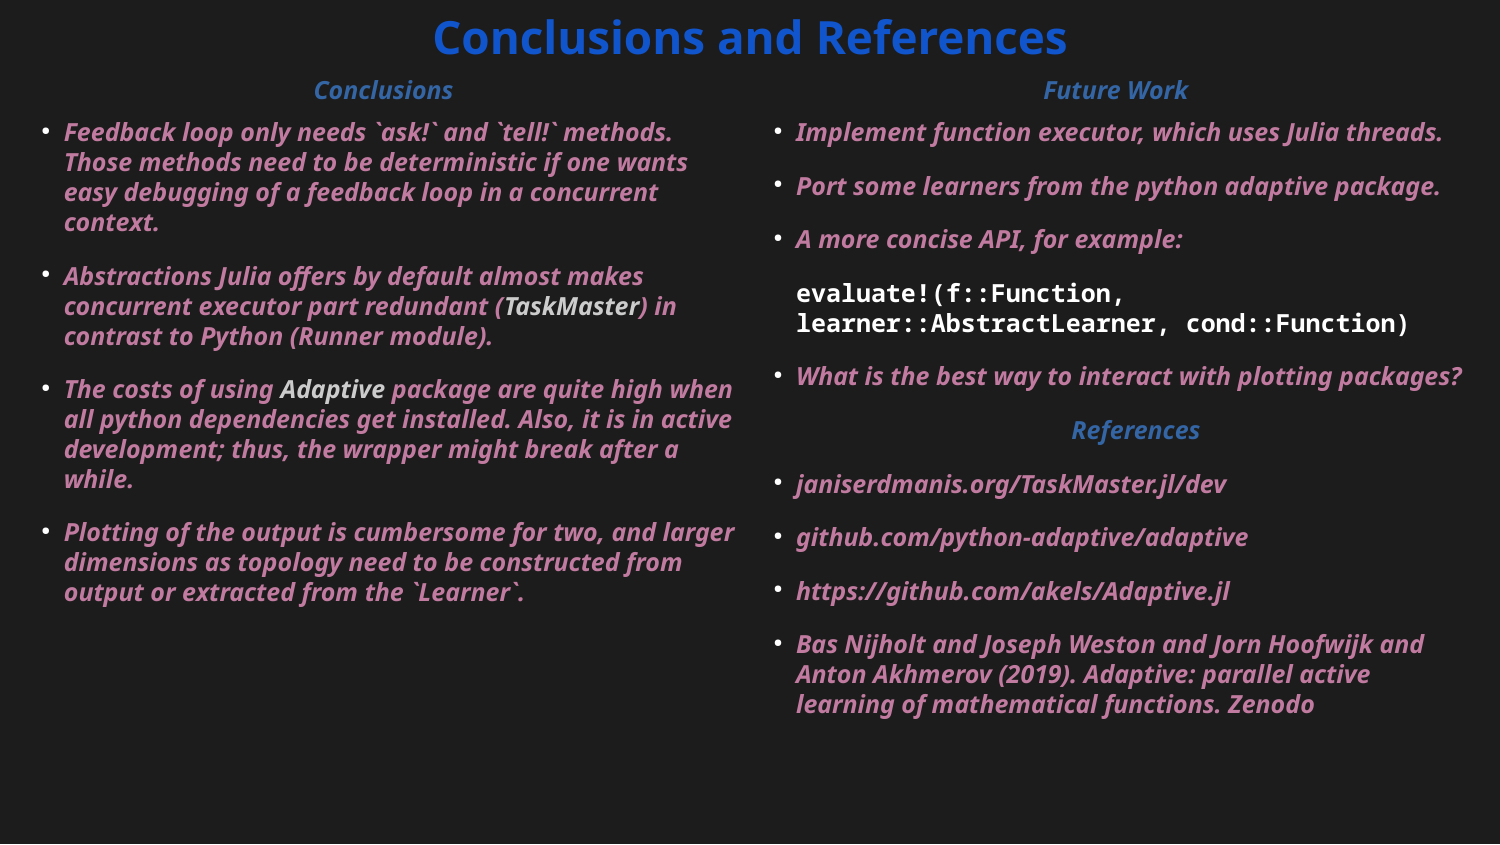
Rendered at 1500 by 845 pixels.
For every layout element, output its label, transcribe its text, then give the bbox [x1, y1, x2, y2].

list Future Work Implement function executor, which uses Julia threads. Port some learners from the python adaptive package. A more concise API, for example: evaluate!(f::Function, learner::AbstractLearner, cond::Function) What is the best way to interact with plotting packages? References janiserdmanis.org/TaskMaster.jl/dev github.com/python-adaptive/adaptive https://github.com/akels/Adaptive.jl Bas Nijholt and Joseph Weston and Jorn Hoofwijk and Anton Akhmerov (2019). Adaptive: parallel active learning of mathematical functions. Zenodo [755, 75, 1476, 826]
list Conclusions Feedback loop only needs `ask!` and `tell!` methods. Those methods need to be deterministic if one wants easy debugging of a feedback loop in a concurrent context. Abstractions Julia offers by default almost makes concurrent executor part redundant (TaskMaster) in contrast to Python (Runner module). The costs of using Adaptive package are quite high when all python dependencies get installed. Also, it is in active development; thus, the wrapper might break after a while. Plotting of the output is cumbersome for two, and larger dimensions as topology need to be constructed from output or extracted from the `Learner`. [23, 75, 744, 826]
text_box Conclusions and References [73, 0, 1427, 100]
